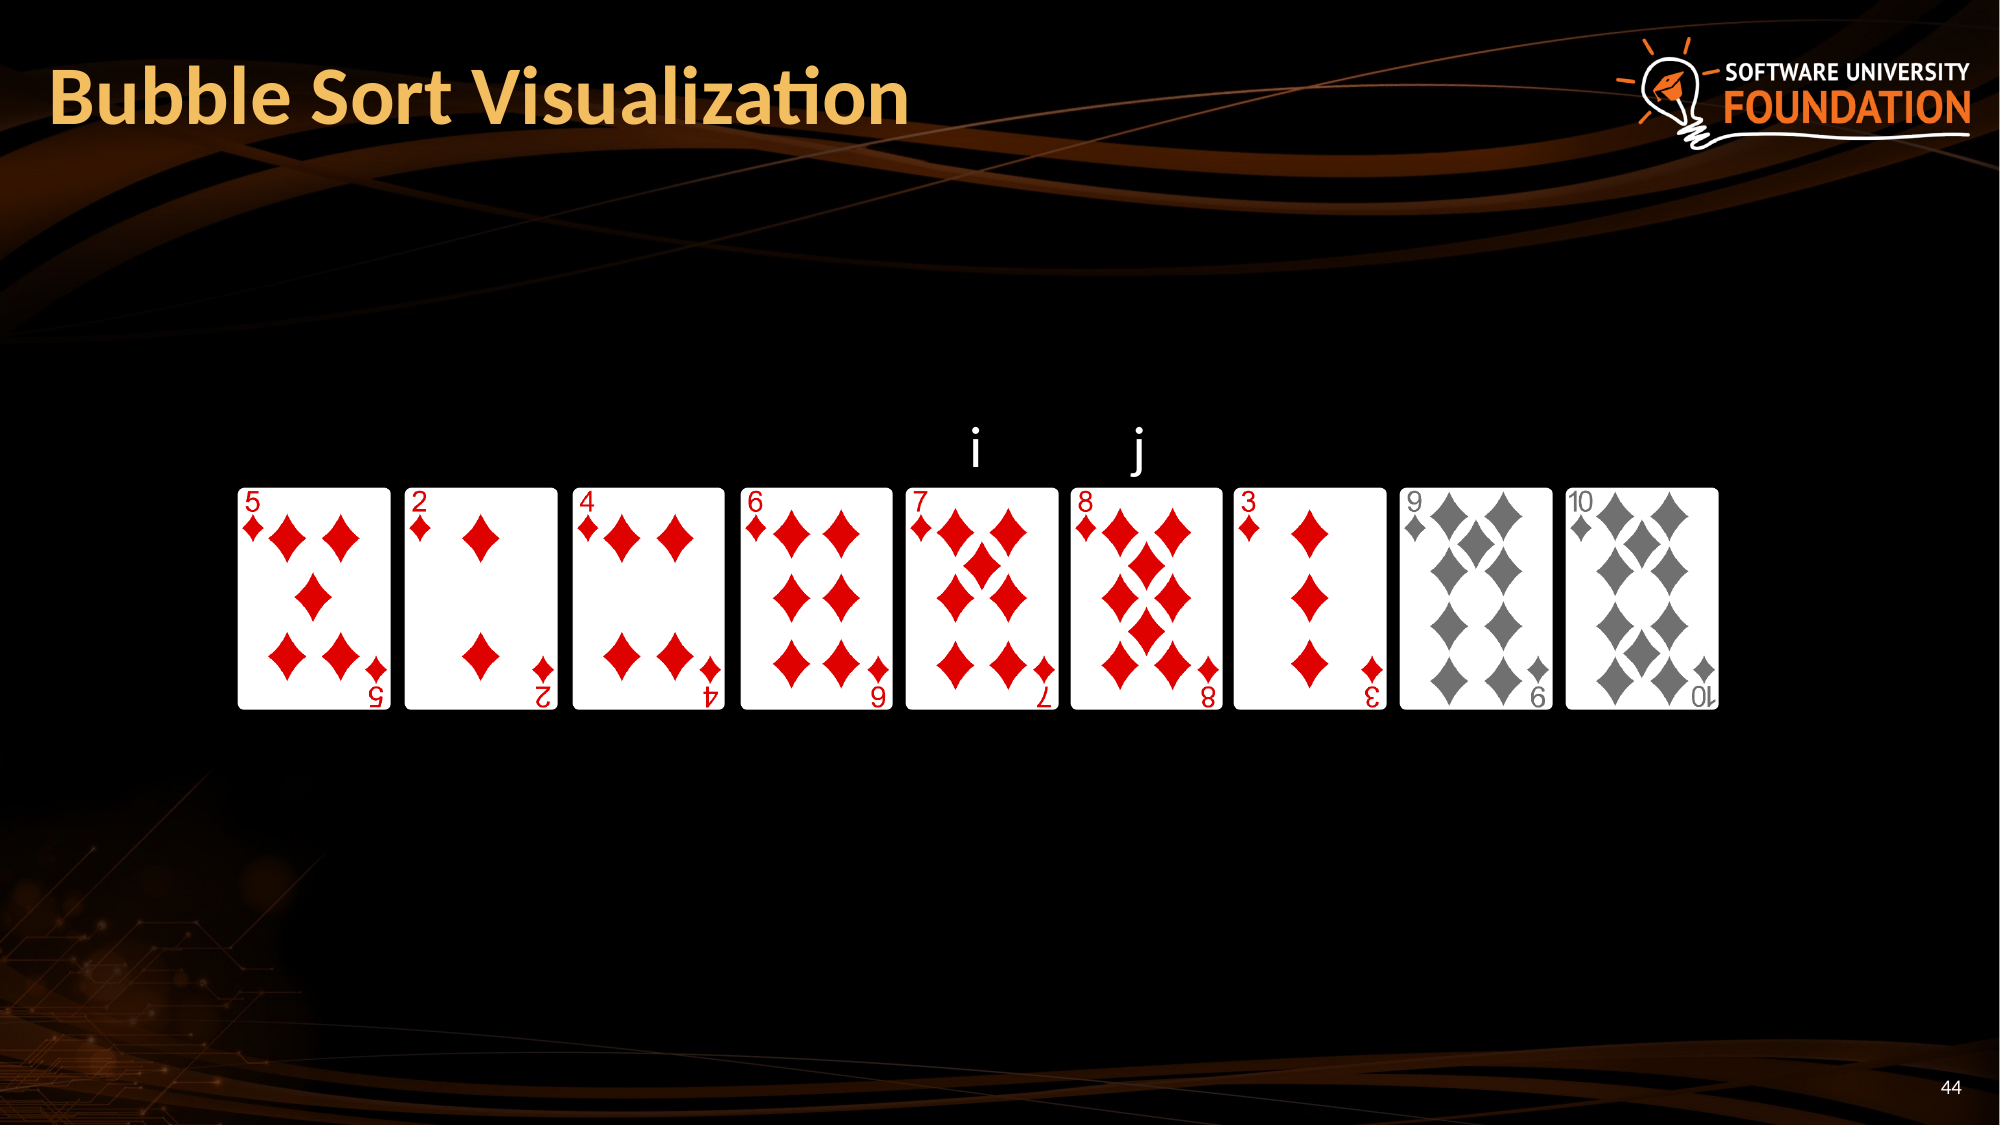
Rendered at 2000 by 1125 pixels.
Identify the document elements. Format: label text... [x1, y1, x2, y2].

slide_number <number> [1897, 1070, 1968, 1103]
text_box i [954, 401, 998, 487]
title Bubble Sort Visualization [30, 6, 1602, 189]
text_box j [1118, 401, 1162, 487]
picture [0, 0, 2000, 1125]
